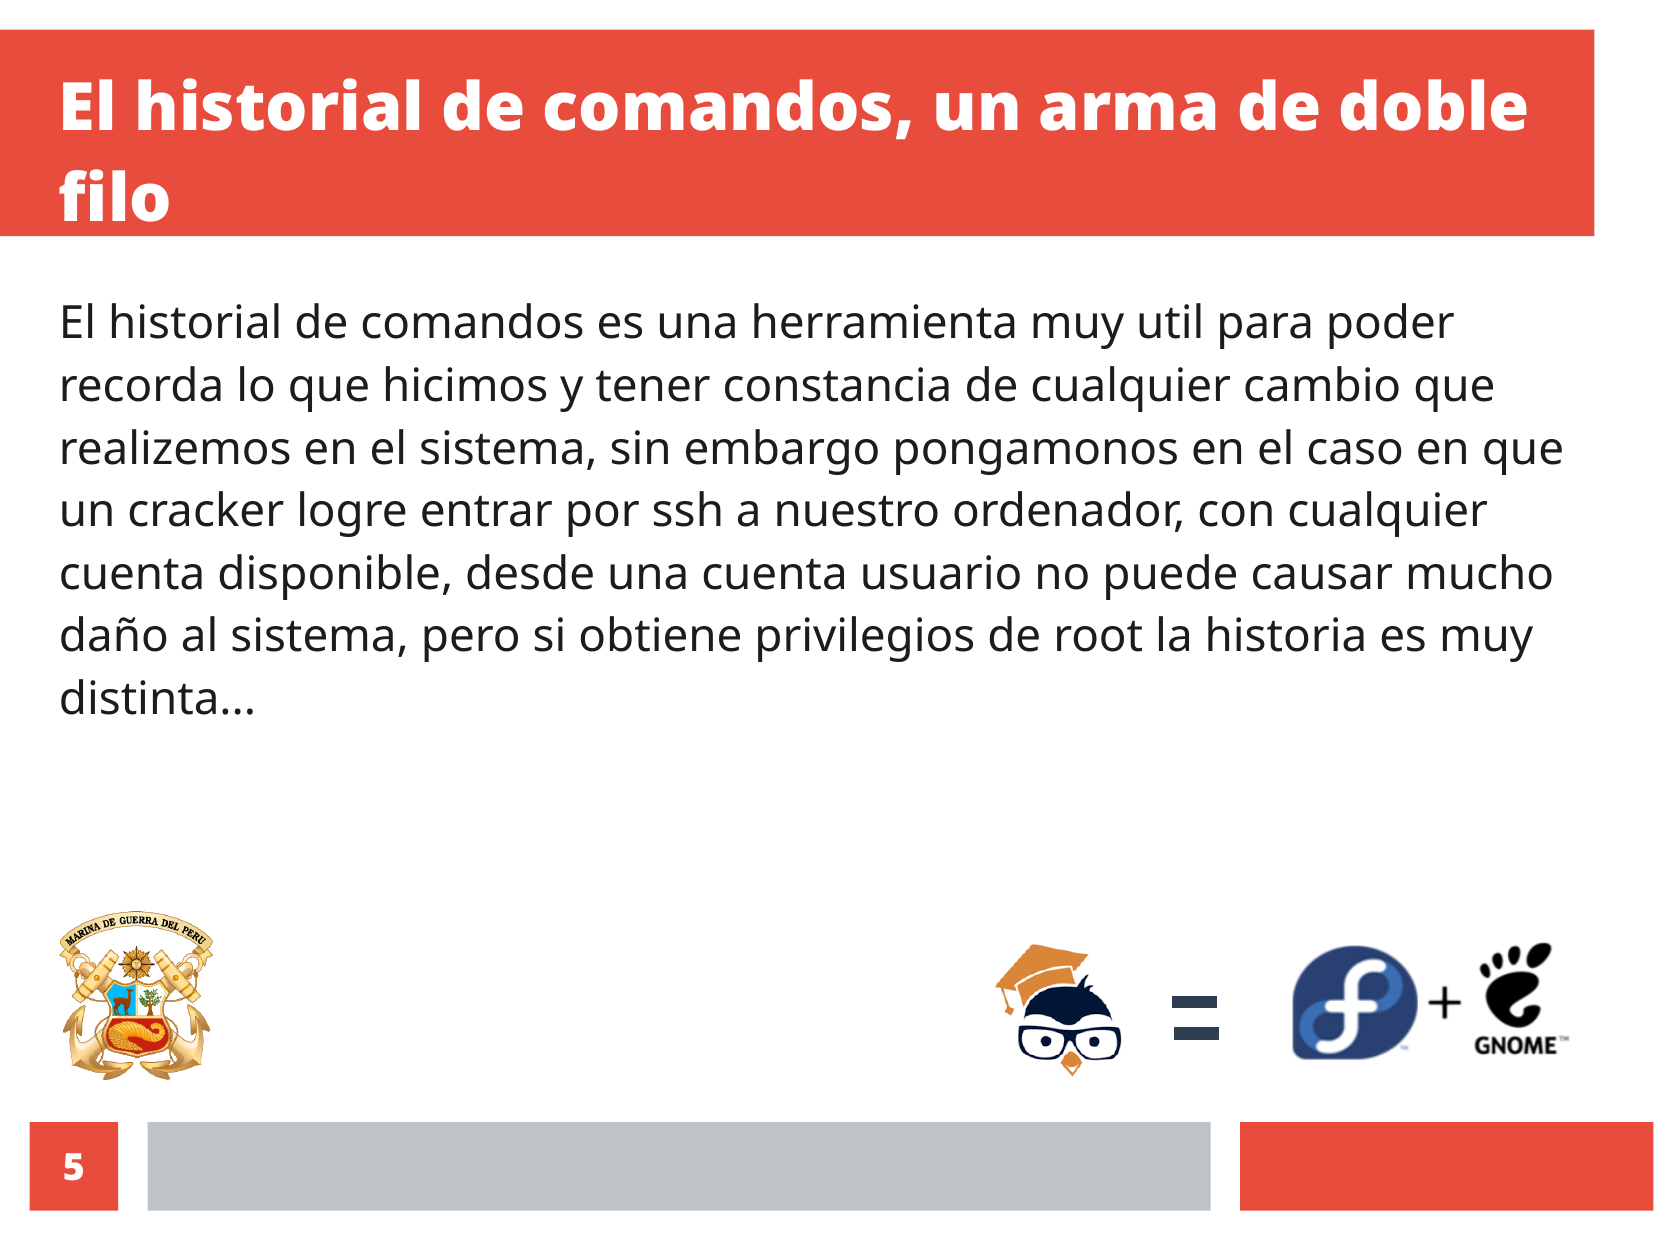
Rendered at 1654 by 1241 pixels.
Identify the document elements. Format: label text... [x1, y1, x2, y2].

picture [1282, 934, 1595, 1075]
title El historial de comandos, un arma de doble filo [59, 59, 1595, 207]
subtitle El historial de comandos es una herramienta muy util para poder recorda lo que hicimos y tener constancia de cualquier cambio que realizemos en el sistema, sin embargo pongamonos en el caso en que un cracker logre entrar por ssh a nuestro ordenador, con cualquier cuenta disponible, desde una cuenta usuario no puede causar mucho daño al sistema, pero si obtiene privilegios de root la historia es muy distinta... [59, 290, 1595, 975]
picture [59, 911, 213, 1080]
picture [975, 928, 1140, 1093]
